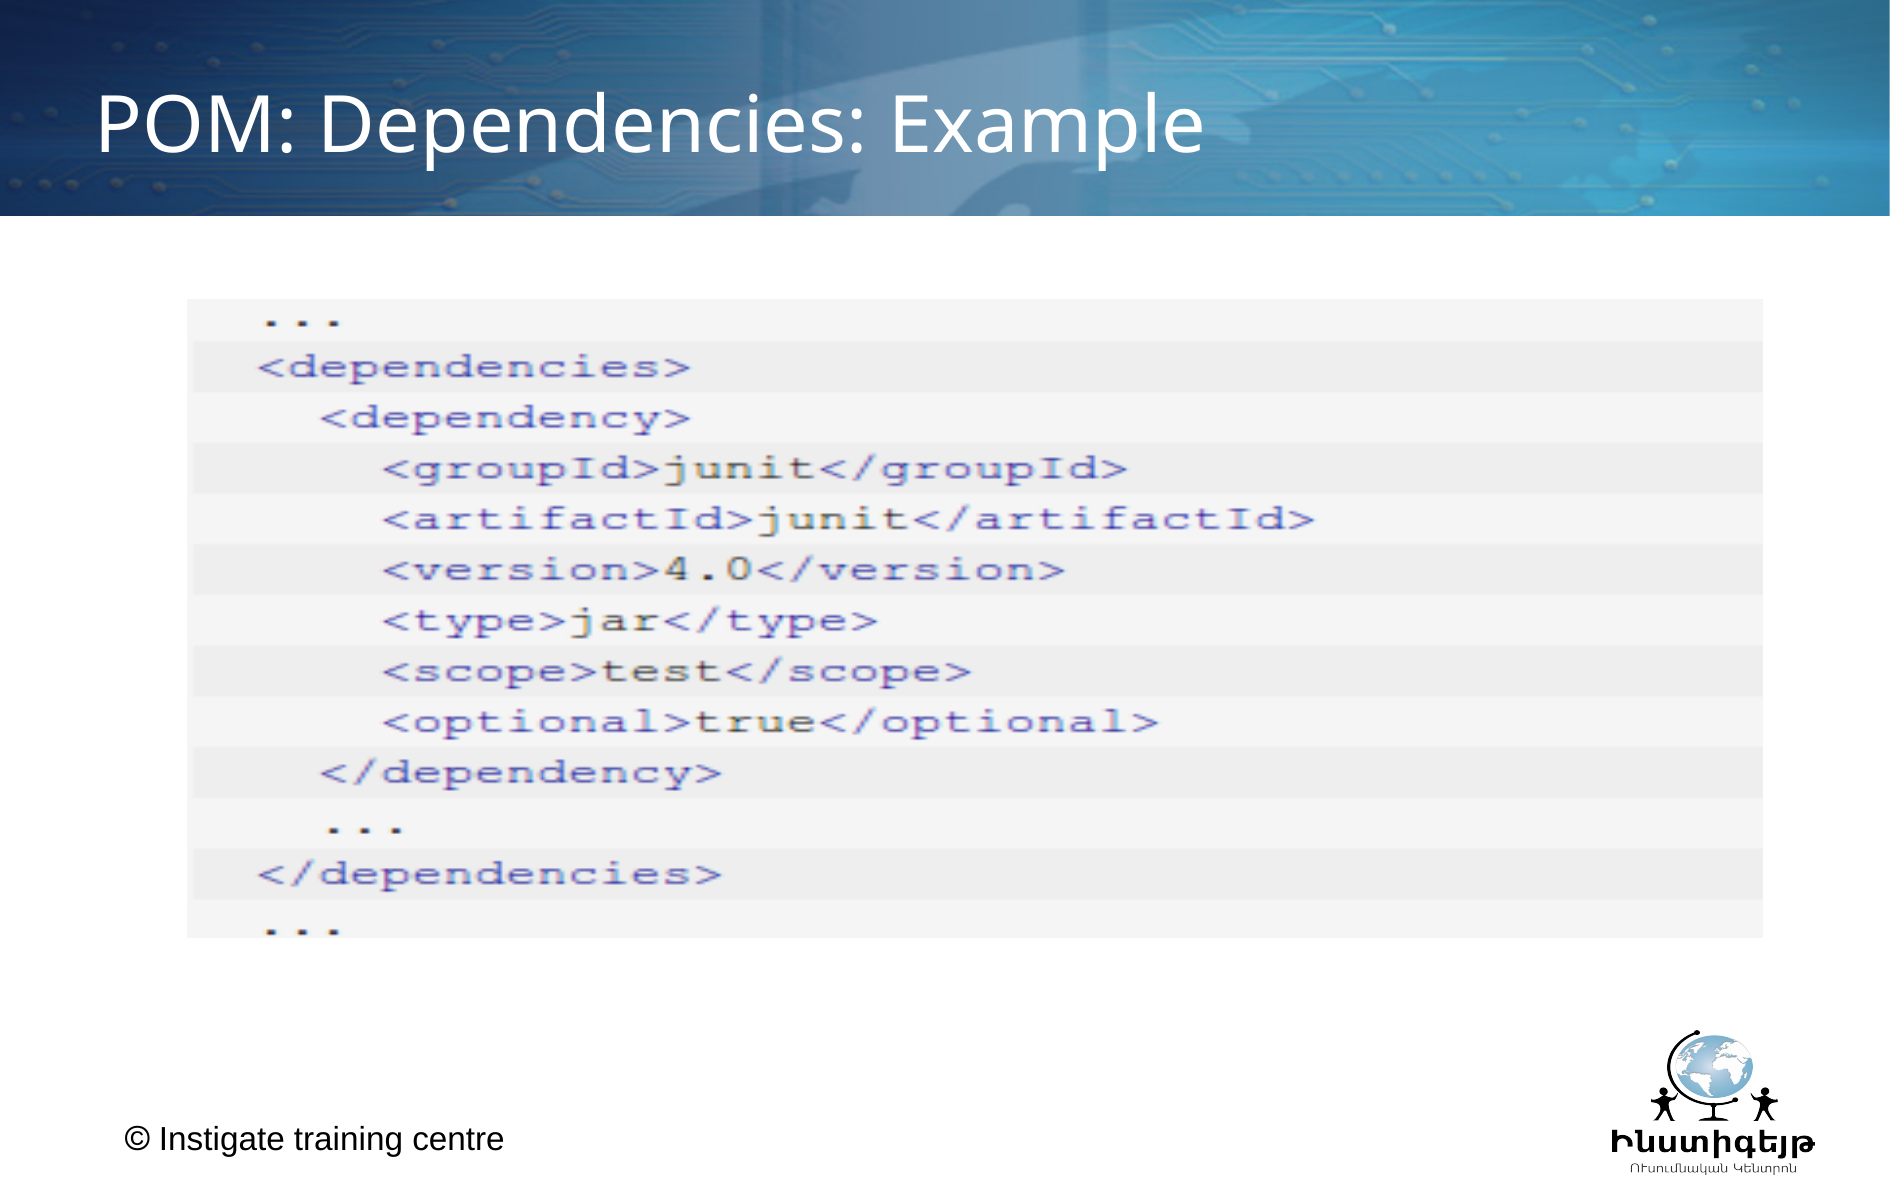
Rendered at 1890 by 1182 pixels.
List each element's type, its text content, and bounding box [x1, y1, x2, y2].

title Super POM [94, 178, 1793, 185]
picture [0, 0, 1890, 216]
title POM: Dependencies: Example [94, 47, 1793, 54]
picture [187, 299, 1763, 938]
picture [1612, 1030, 1815, 1175]
